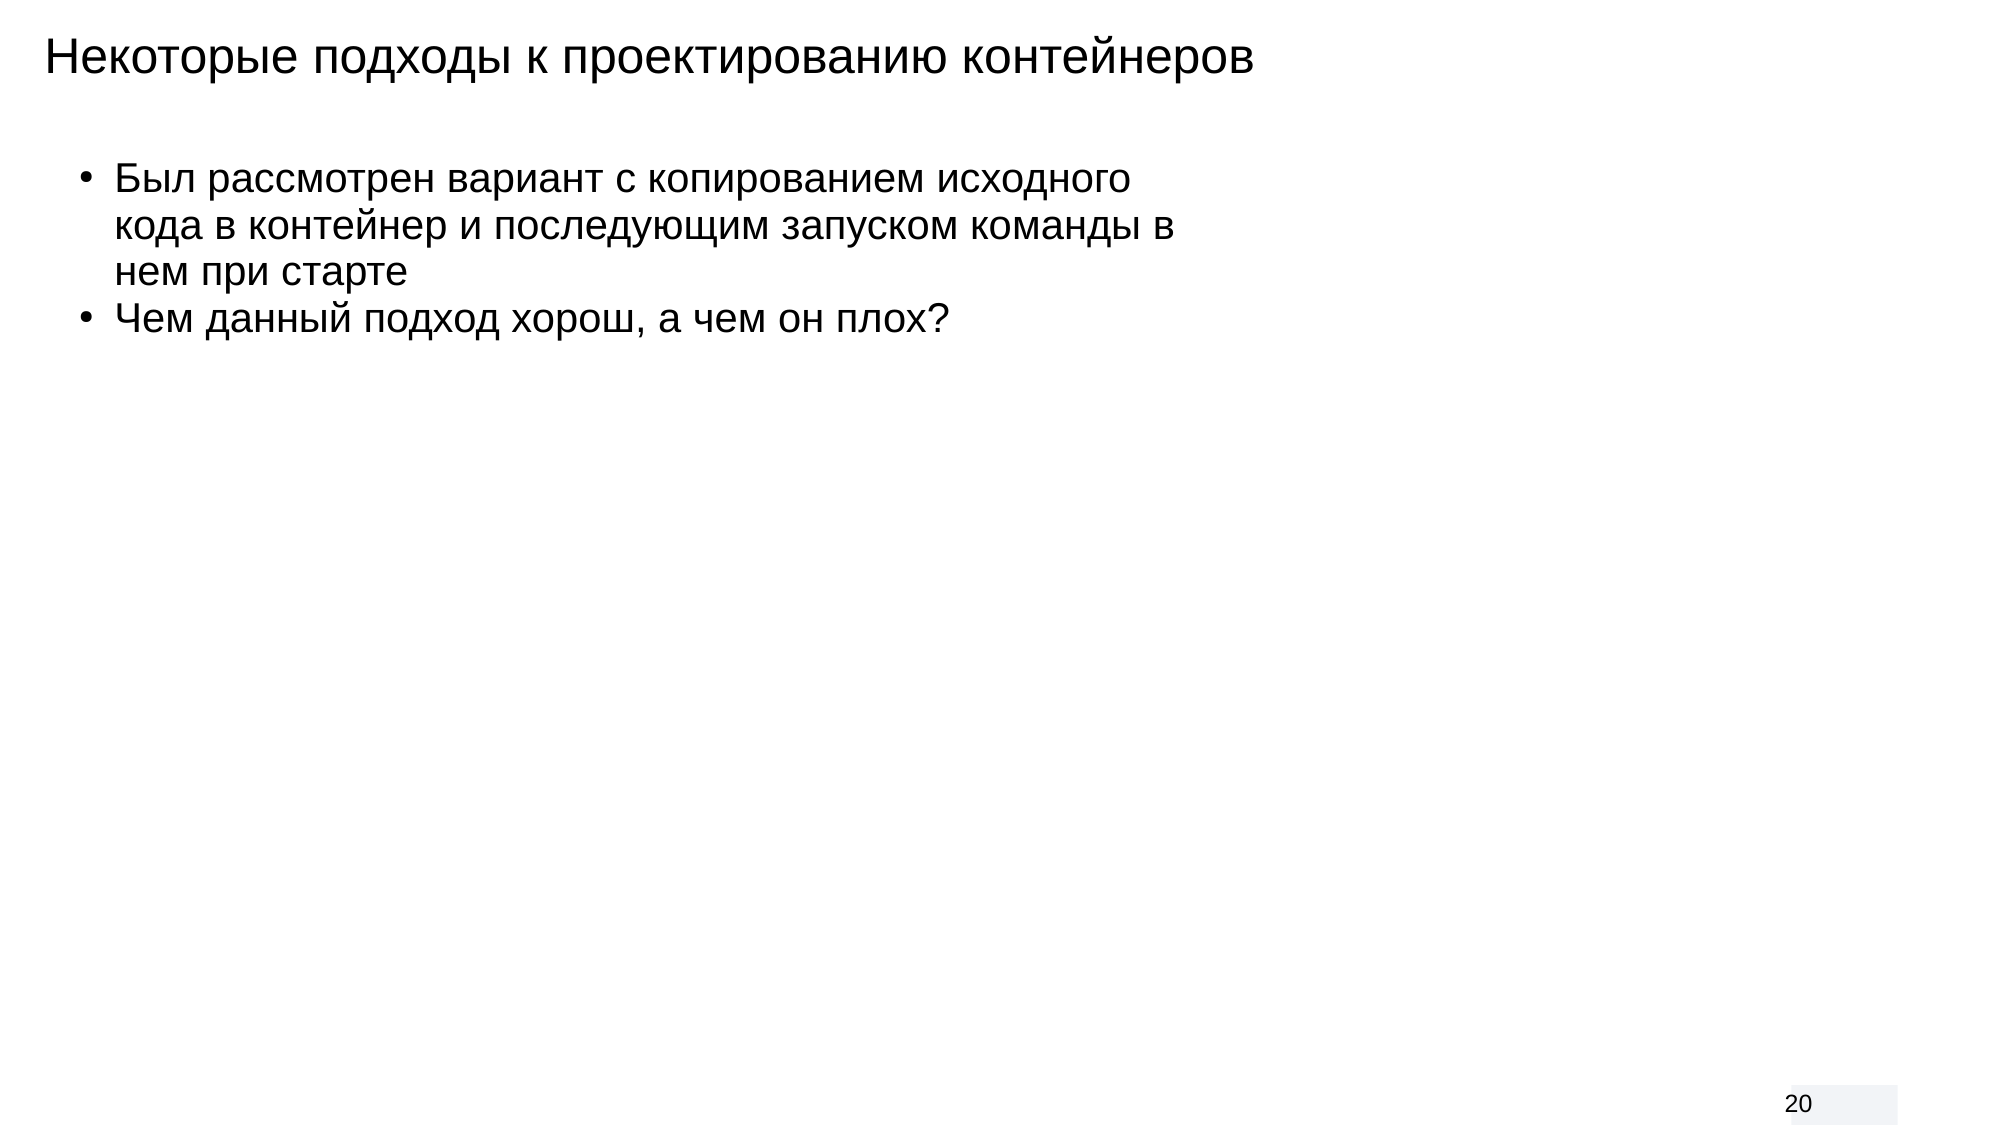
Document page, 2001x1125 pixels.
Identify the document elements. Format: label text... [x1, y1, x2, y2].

text_box Был рассмотрен вариант с копированием исходного кода в контейнер и последующим запуском команды в нем при старте Чем данный подход хорош, а чем он плох? [64, 147, 1211, 442]
text_box Некоторые подходы к проектированию контейнеров [29, 21, 1595, 92]
text_box <number> [1769, 1082, 1914, 1125]
